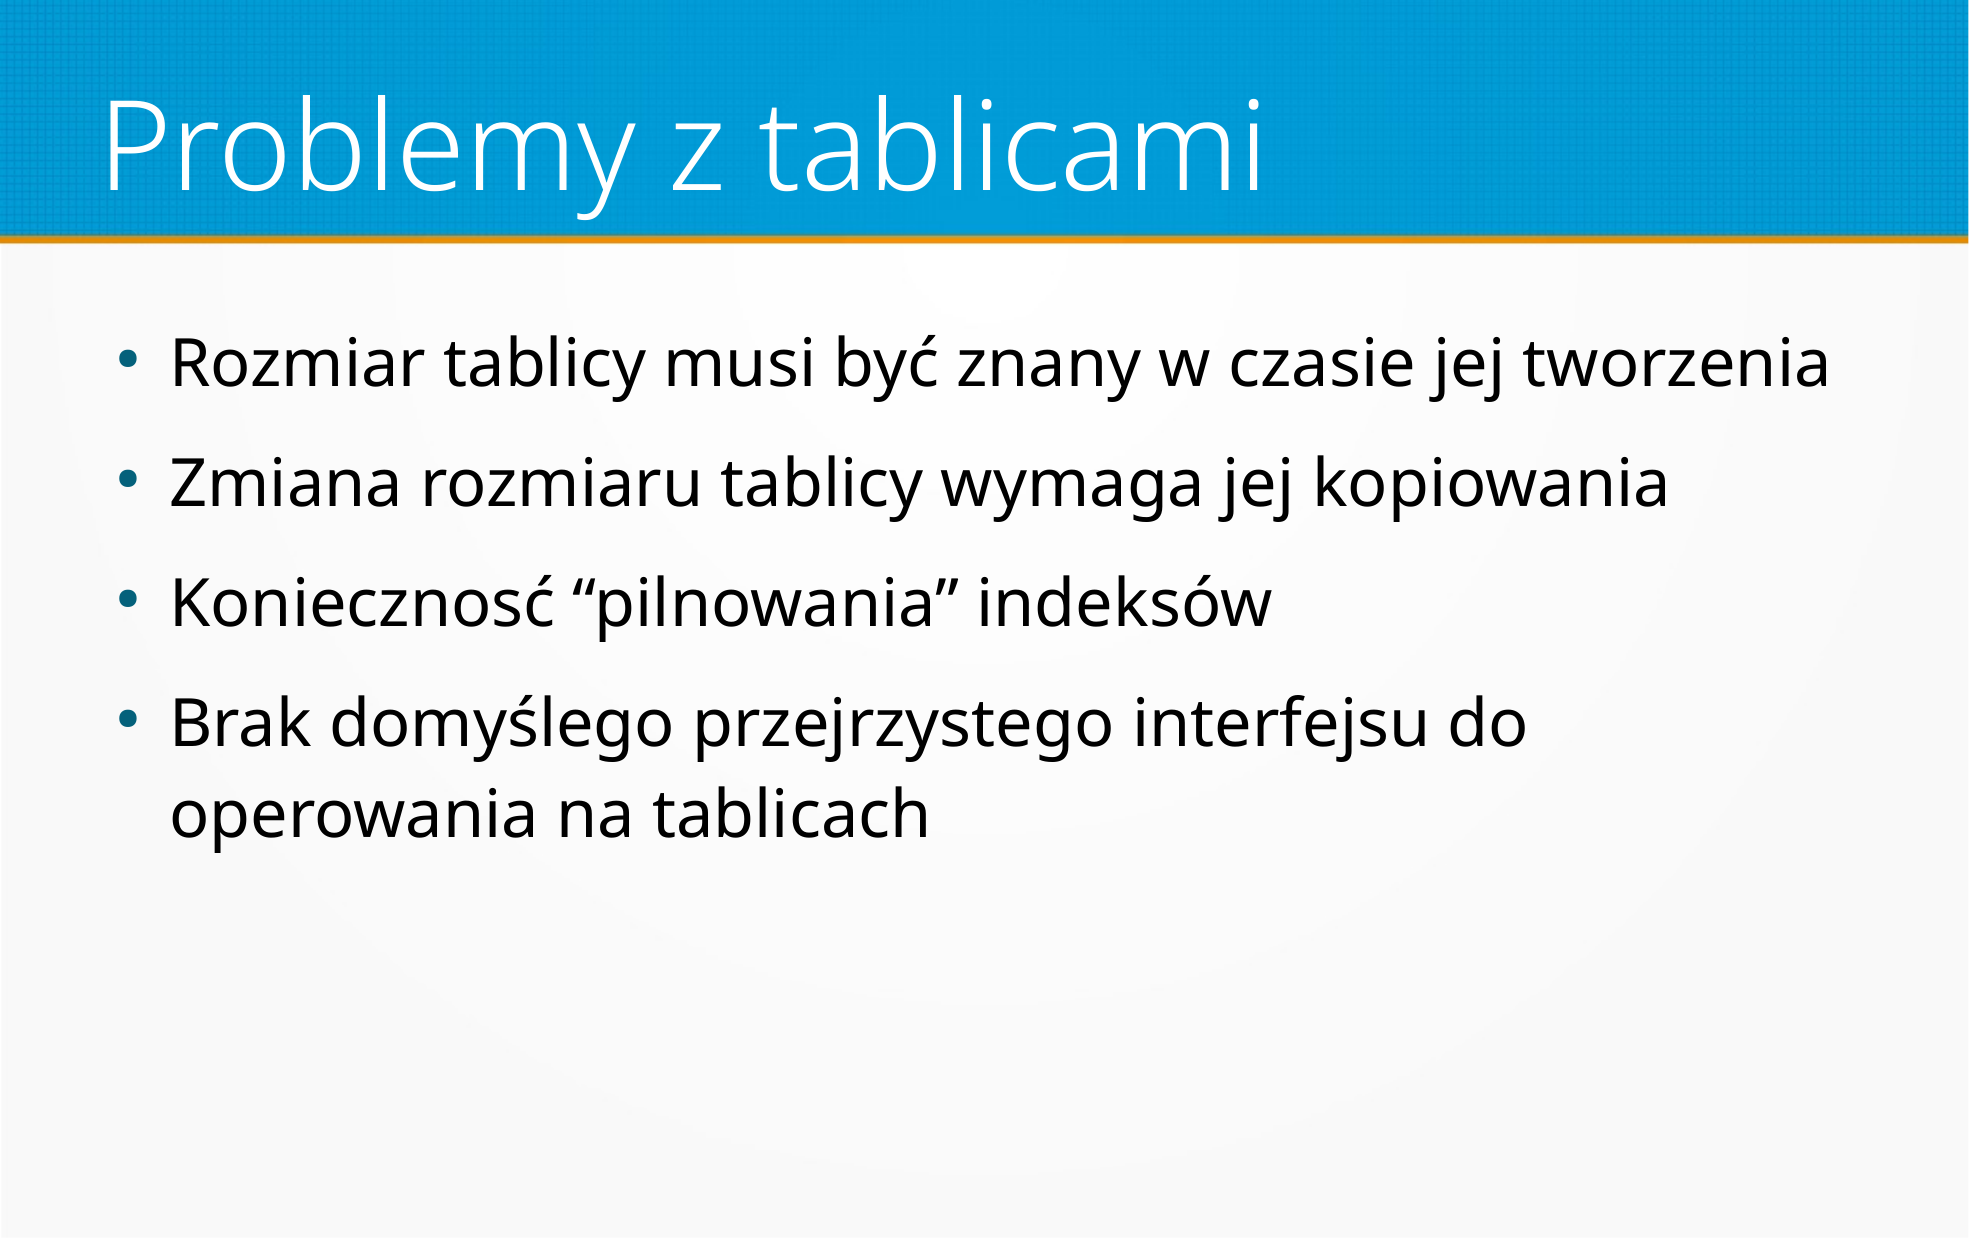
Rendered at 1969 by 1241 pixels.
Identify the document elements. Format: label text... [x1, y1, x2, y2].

title Problemy z tablicami [98, 19, 1870, 227]
list Rozmiar tablicy musi być znany w czasie jej tworzenia Zmiana rozmiaru tablicy wymaga jej kopiowania Koniecznosć “pilnowania” indeksów Brak domyślego przejrzystego interfejsu do operowania na tablicach [98, 315, 1861, 1081]
picture [0, 233, 1969, 1241]
